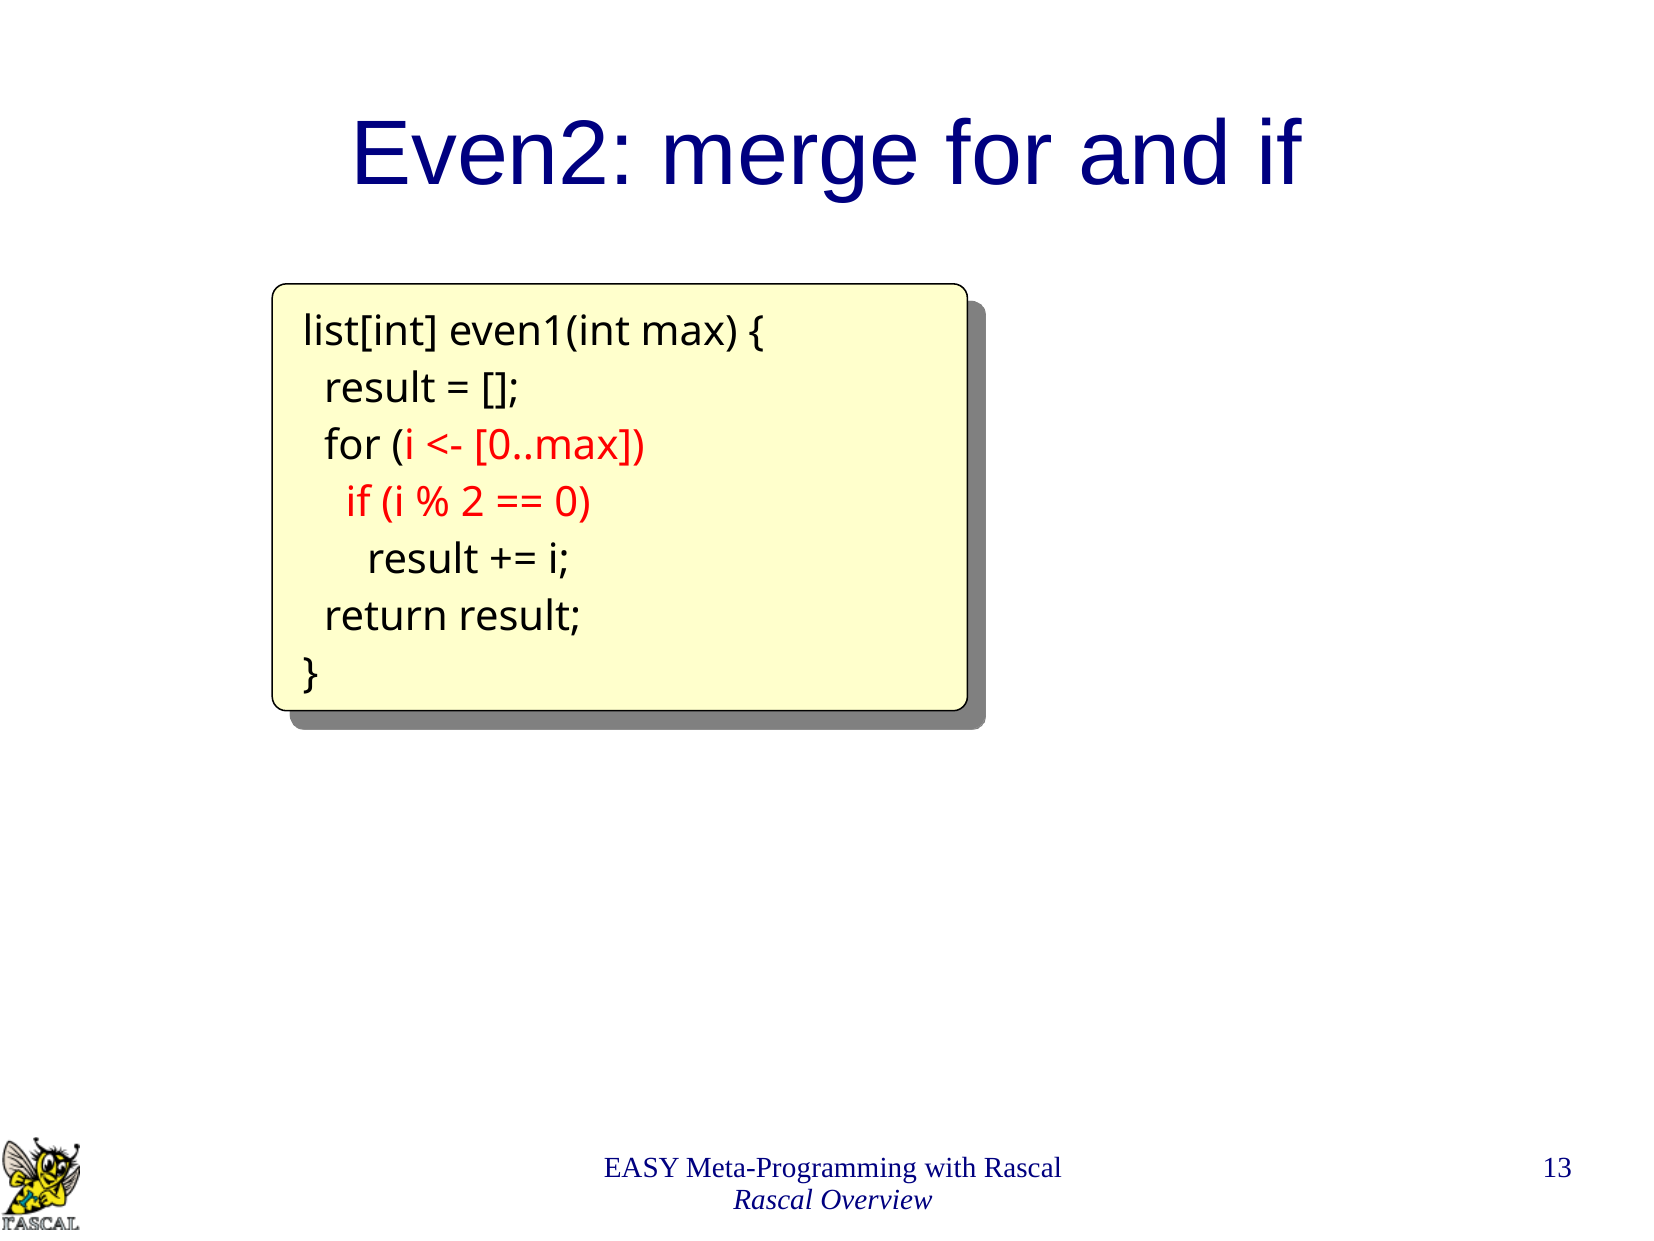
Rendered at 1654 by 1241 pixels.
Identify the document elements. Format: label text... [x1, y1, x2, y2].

text_box [272, 283, 967, 711]
text_box list[int] even1(int max) { result = []; for (i <- [0..max]) if (i % 2 == 0) result += i; return result; } [287, 293, 1238, 716]
title Even2: merge for and if [82, 49, 1571, 257]
picture [1, 1137, 80, 1230]
